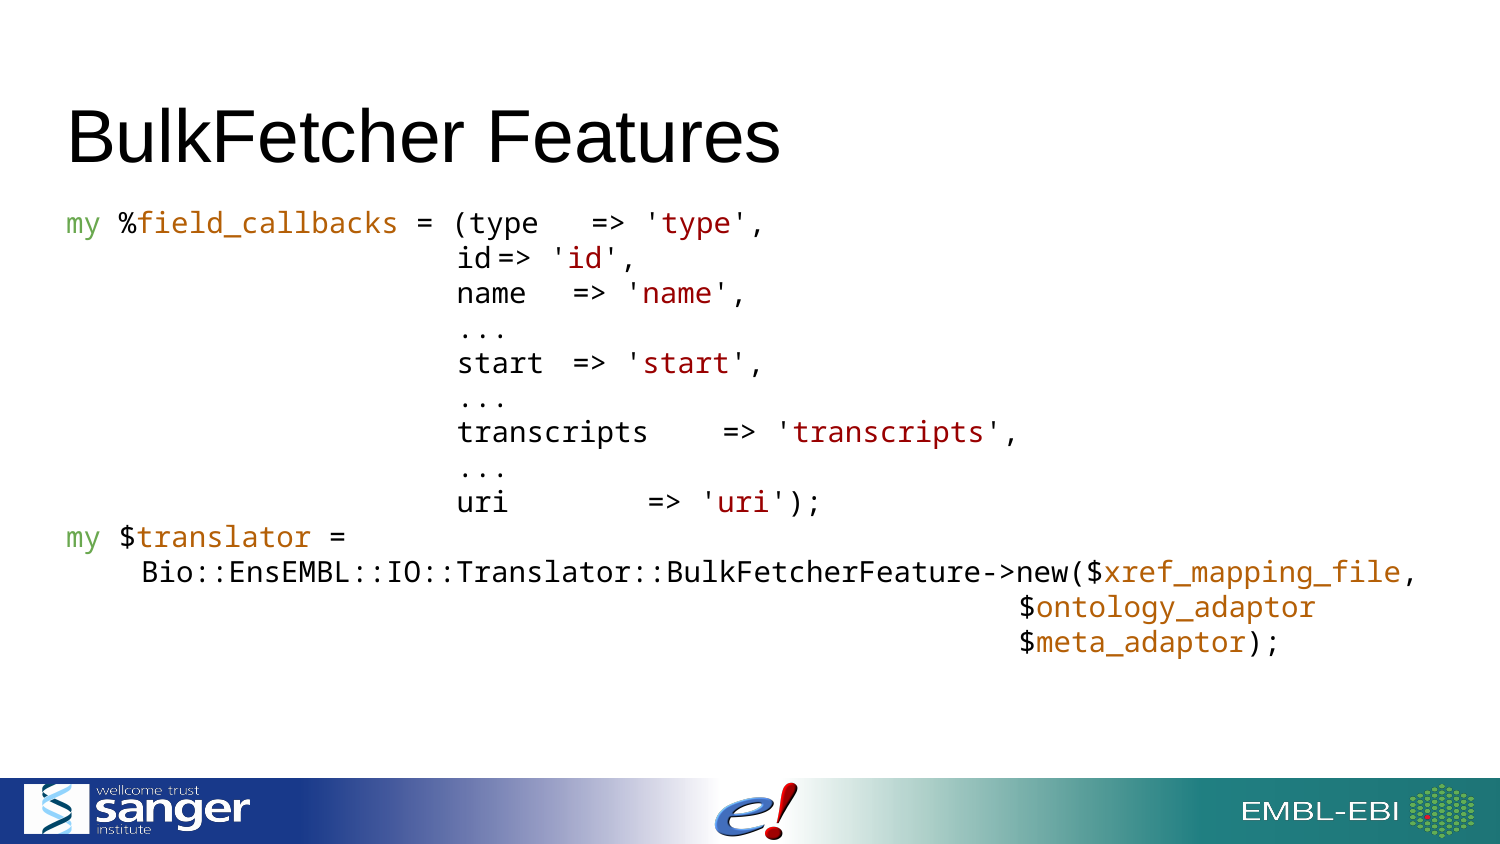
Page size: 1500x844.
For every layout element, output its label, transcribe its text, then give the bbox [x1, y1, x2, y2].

list my %field_callbacks = (type => 'type', id => 'id', name => 'name', ... start => 'start', ... transcripts => 'transcripts', ... uri => 'uri'); my $translator = Bio::EnsEMBL::IO::Translator::BulkFetcherFeature->new($xref_mapping_file, $ontology_adaptor $meta_adaptor); [51, 189, 1449, 750]
picture [0, 778, 1500, 844]
title BulkFetcher Features [51, 72, 1449, 167]
